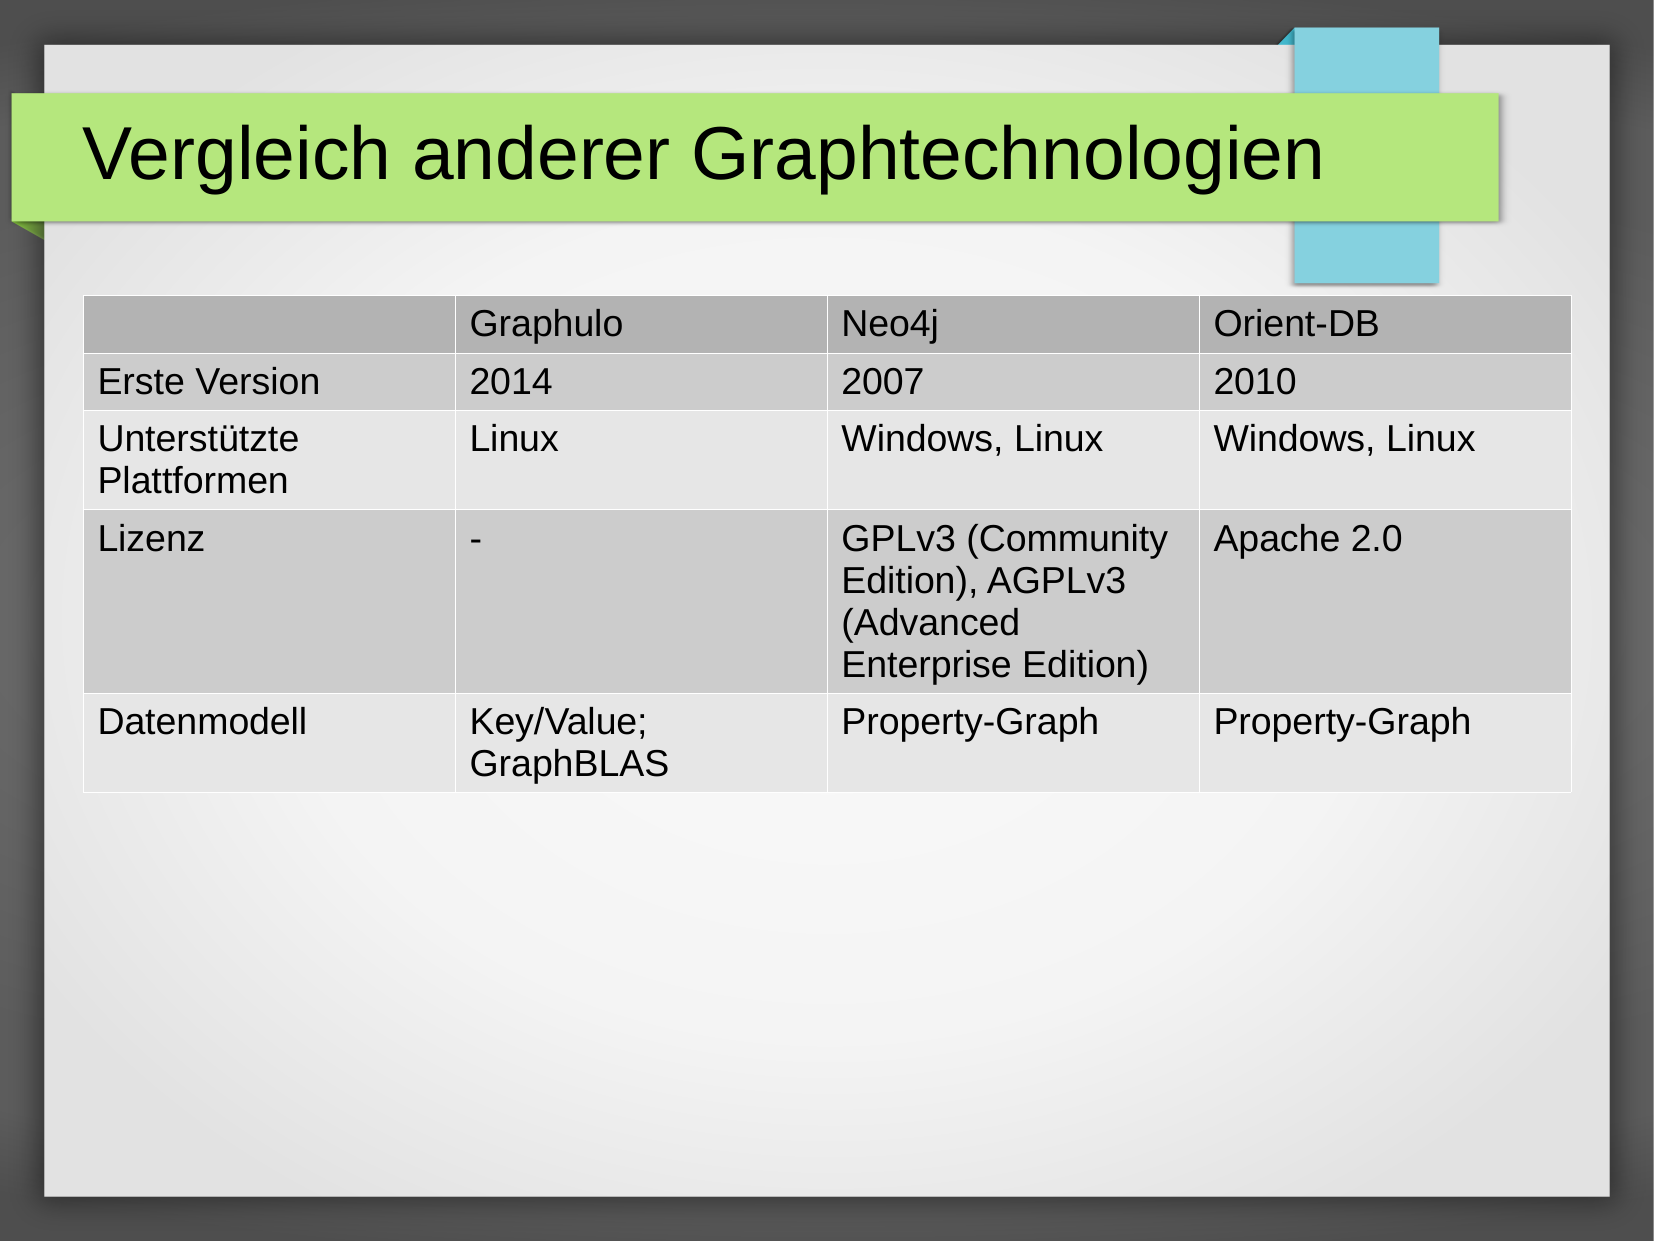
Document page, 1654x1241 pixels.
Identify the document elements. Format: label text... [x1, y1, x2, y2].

table_header Graphulo [456, 296, 827, 353]
table_cell Unterstützte Plattformen [84, 411, 455, 509]
table_cell 2010 [1200, 354, 1571, 410]
table_cell 2007 [828, 354, 1199, 410]
table_cell Apache 2.0 [1200, 510, 1571, 693]
table_header Orient-DB [1200, 296, 1571, 353]
table_cell GPLv3 (Community Edition), AGPLv3 (Advanced Enterprise Edition) [828, 510, 1199, 693]
table_cell Property-Graph [828, 694, 1199, 792]
table_cell Key/Value; GraphBLAS [456, 694, 827, 792]
table_cell Linux [456, 411, 827, 509]
table_header [84, 296, 455, 353]
table_cell Windows, Linux [1200, 411, 1571, 509]
table_cell Datenmodell [84, 694, 455, 792]
table_cell Lizenz [84, 510, 455, 693]
picture [0, 0, 1654, 1241]
table_cell Property-Graph [1200, 694, 1571, 792]
table_cell Windows, Linux [828, 411, 1199, 509]
table_cell Erste Version [84, 354, 455, 410]
title Vergleich anderer Graphtechnologien [82, 69, 1465, 238]
table_cell - [456, 510, 827, 693]
table_header Neo4j [828, 296, 1199, 353]
table_cell 2014 [456, 354, 827, 410]
